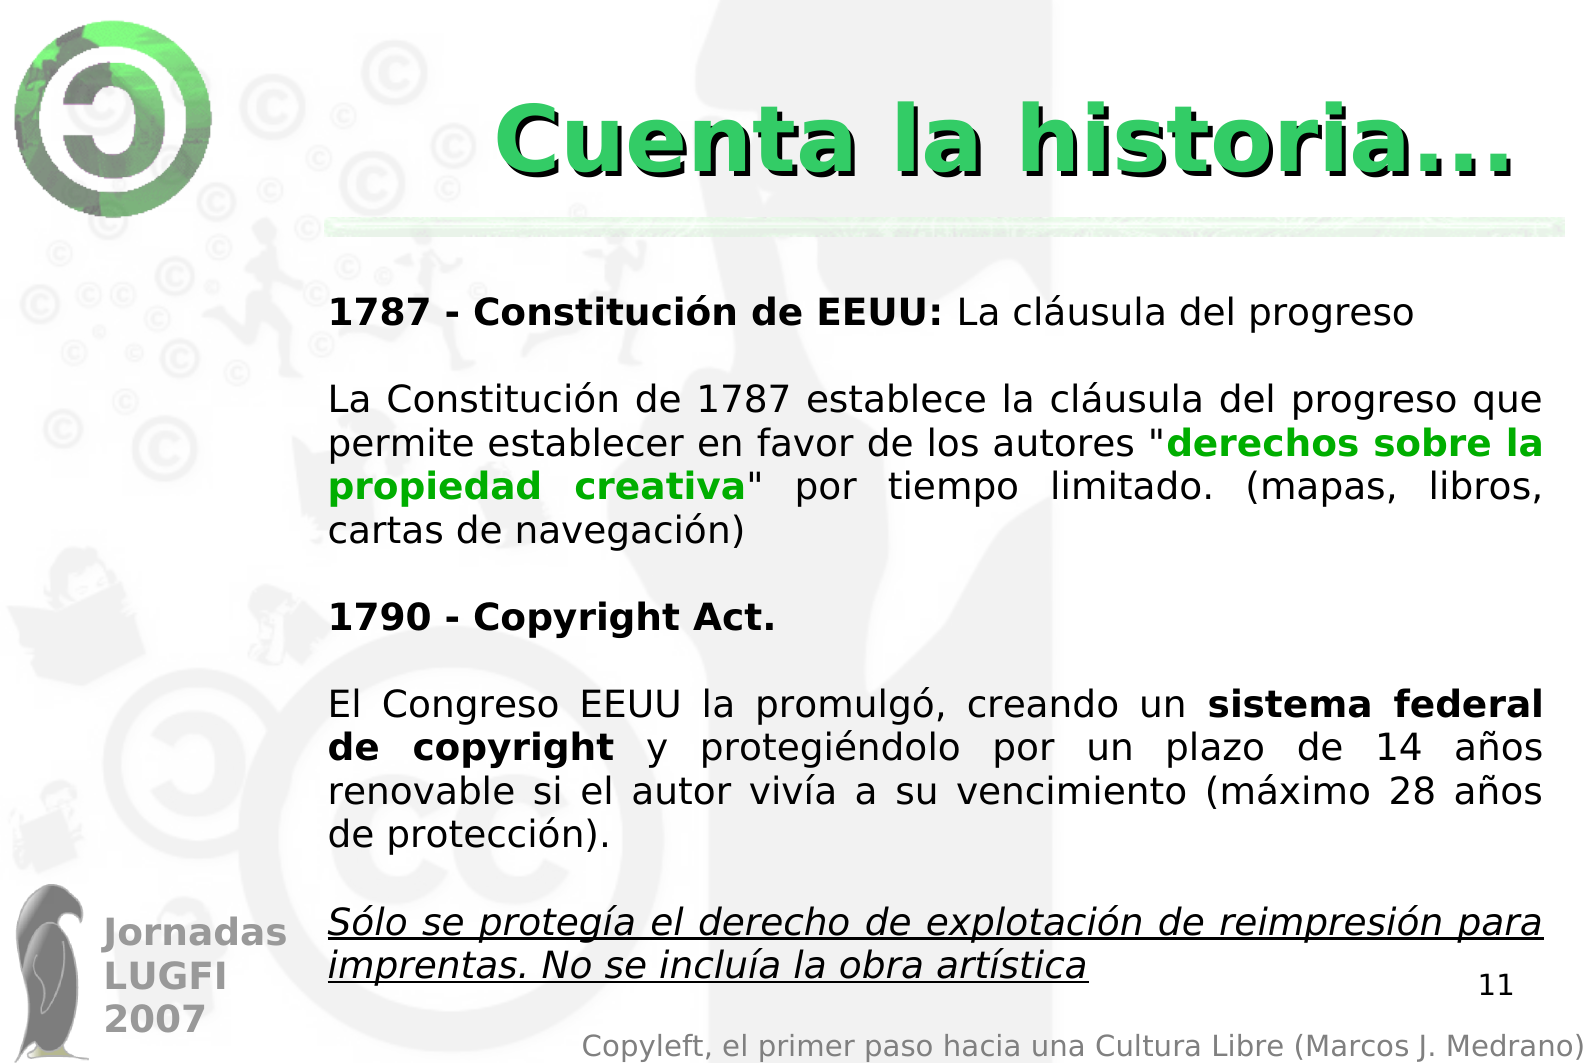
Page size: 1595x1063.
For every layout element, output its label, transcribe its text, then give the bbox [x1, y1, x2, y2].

text_box 1787 - Constitución de EEUU: La cláusula del progreso La Constitución de 1787 establece la cláusula del progreso que permite establecer en favor de los autores "derechos sobre la propiedad creativa" por tiempo limitado. (mapas, libros, cartas de navegación) 1790 - Copyright Act. El Congreso EEUU la promulgó, creando un sistema federal de copyright y protegiéndolo por un plazo de 14 años renovable si el autor vivía a su vencimiento (máximo 28 años de protección). Sólo se protegía el derecho de explotación de reimpresión para imprentas. No se incluía la obra artística [312, 283, 1560, 995]
text_box Cuenta la historia... [478, 79, 1589, 201]
